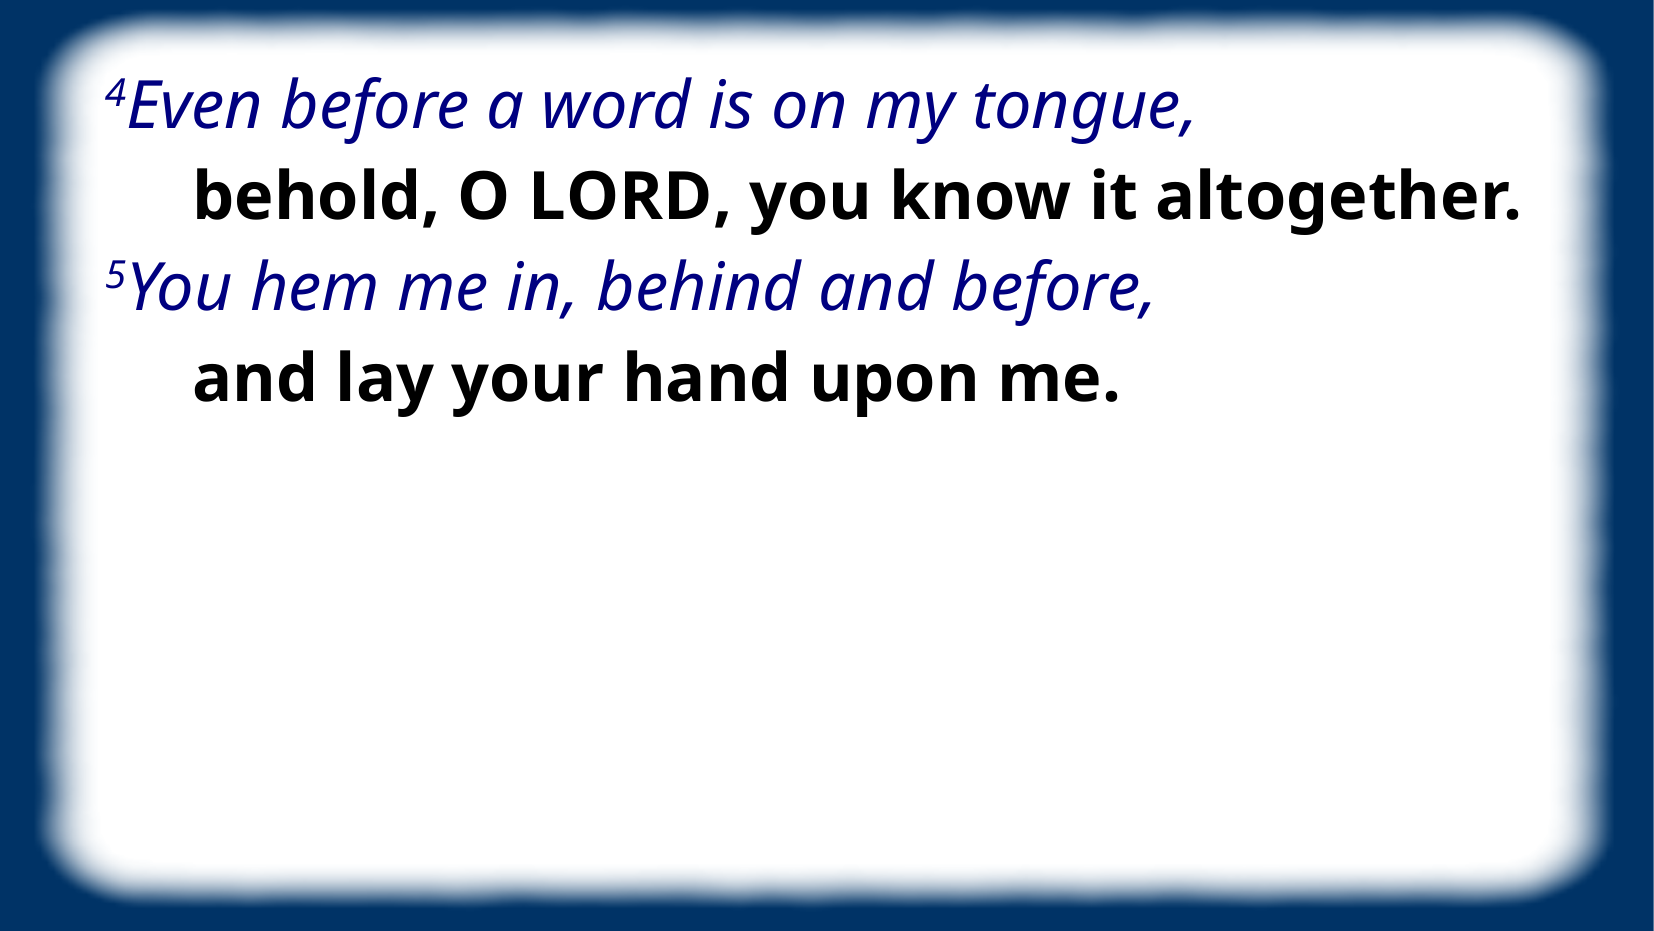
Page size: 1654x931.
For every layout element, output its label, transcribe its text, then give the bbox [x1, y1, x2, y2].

text_box 4Even before a word is on my tongue, behold, O LORD, you know it altogether. 5You hem me in, behind and before, and lay your hand upon me. [90, 50, 1561, 421]
picture [0, 0, 1654, 931]
